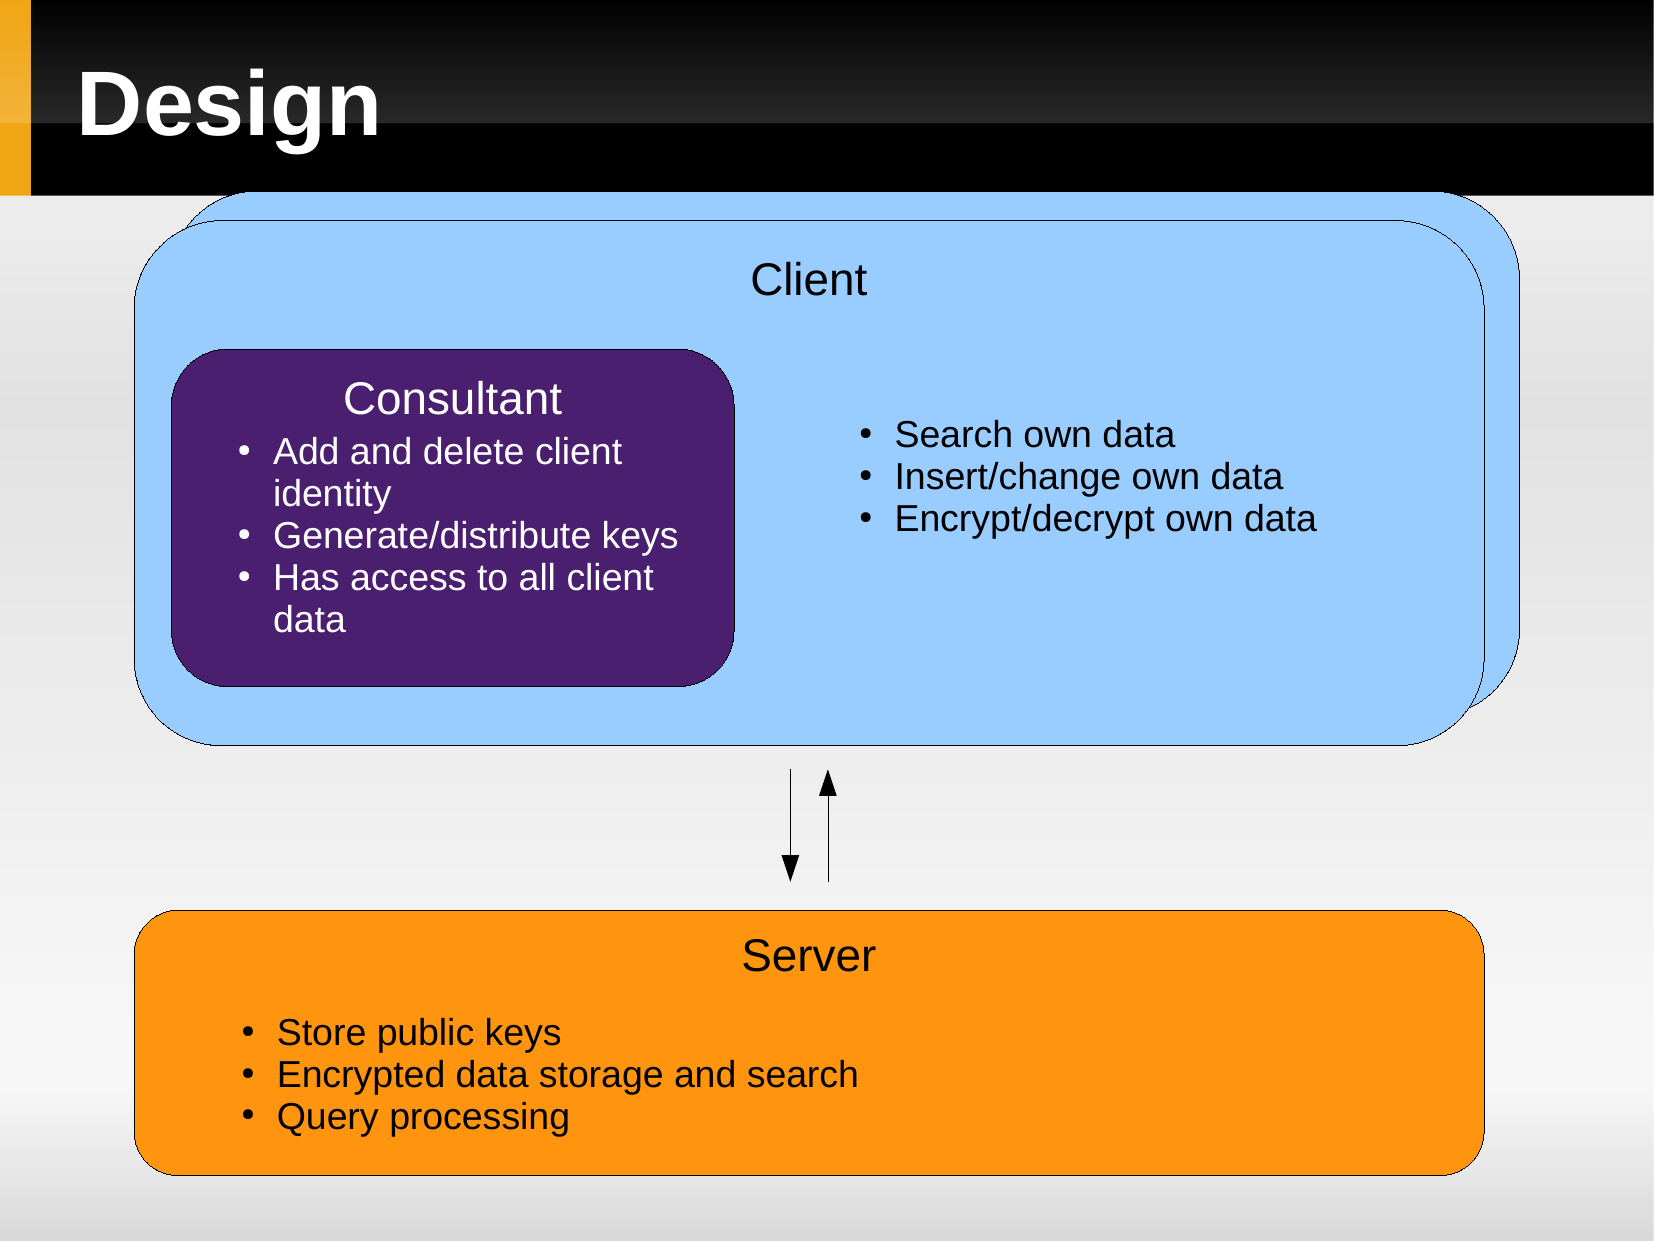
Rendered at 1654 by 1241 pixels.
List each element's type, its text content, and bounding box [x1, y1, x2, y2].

text_box Add and delete client identity Generate/distribute keys Has access to all client data [187, 423, 697, 648]
text_box [185, 191, 1520, 708]
title Design [76, 0, 1565, 208]
text_box Server [134, 910, 1485, 1176]
text_box Client [134, 220, 1485, 746]
text_box Store public keys Encrypted data storage and search Query processing [191, 1003, 942, 1214]
picture [0, 0, 1654, 1241]
text_box Consultant [171, 349, 735, 687]
text_box Search own data Insert/change own data Encrypt/decrypt own data [809, 406, 1410, 616]
